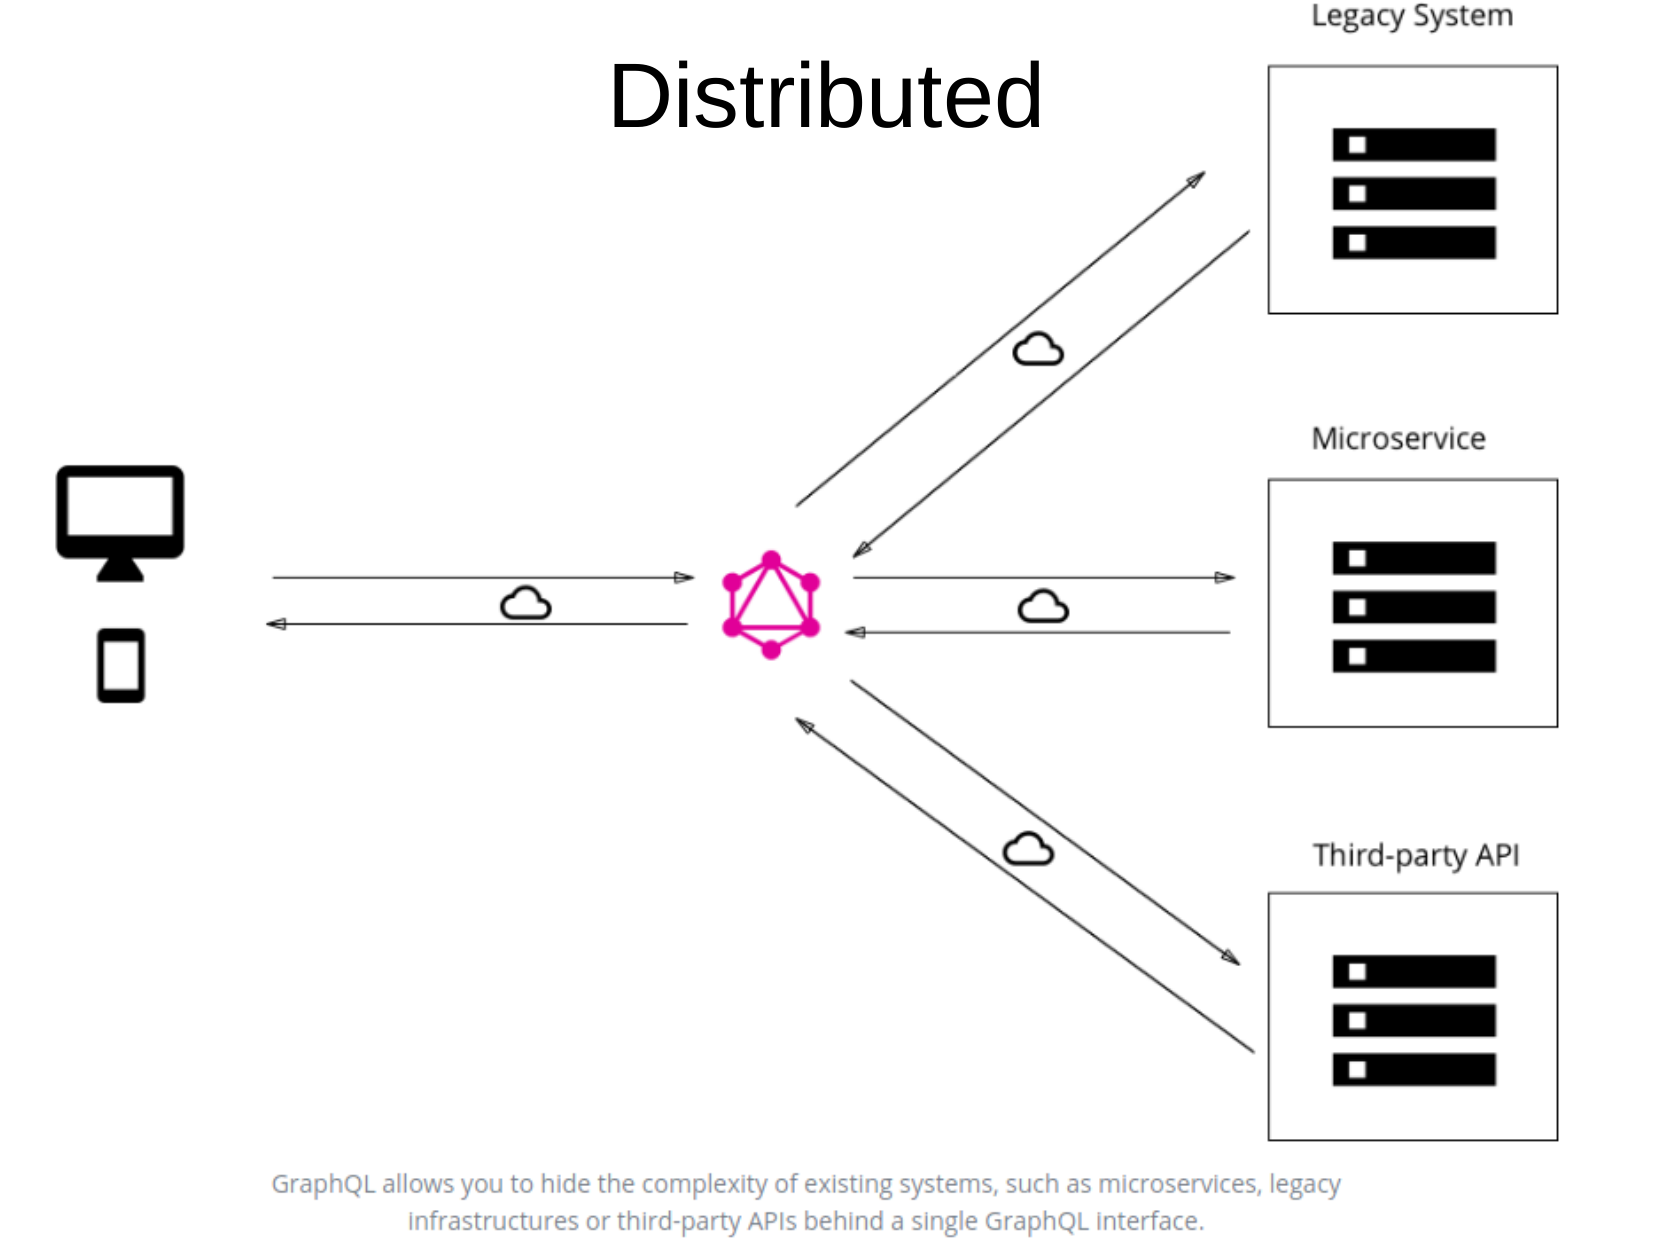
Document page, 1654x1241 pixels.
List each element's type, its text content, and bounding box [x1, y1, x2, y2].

title Distributed [572, 44, 1081, 147]
picture [47, 0, 1573, 1241]
